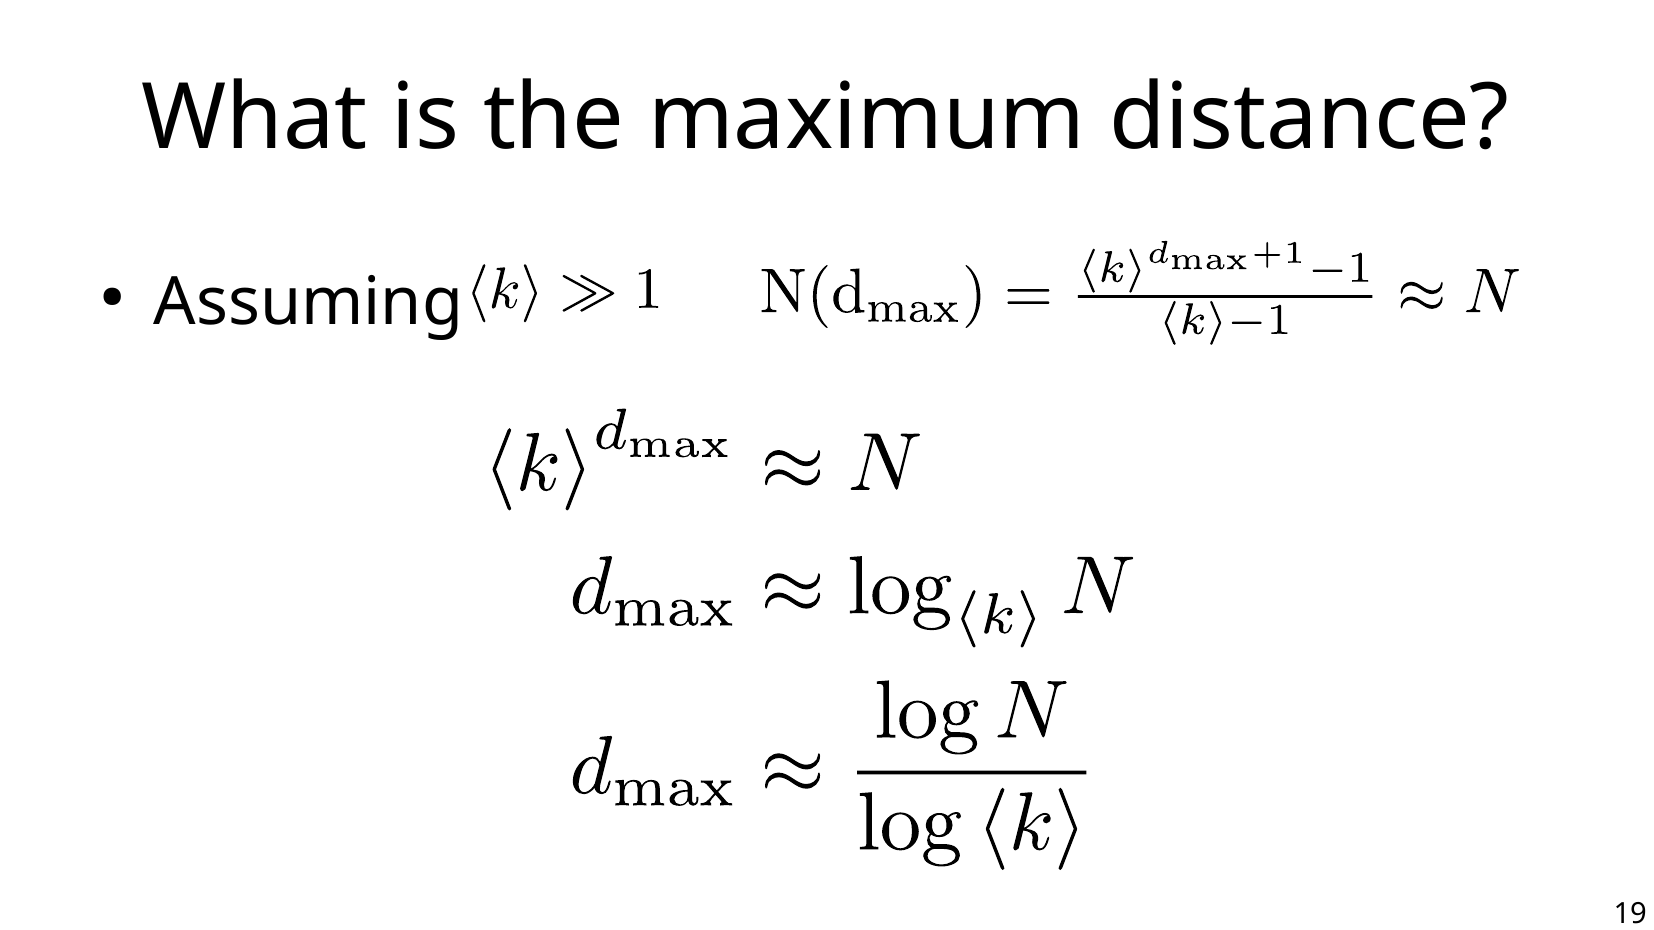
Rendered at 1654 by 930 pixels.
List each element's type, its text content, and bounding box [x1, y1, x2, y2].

text_box [759, 240, 1522, 345]
list Assuming [82, 252, 1571, 793]
text_box [465, 264, 663, 323]
text_box [483, 408, 1136, 871]
title What is the maximum distance? [82, 1, 1571, 225]
